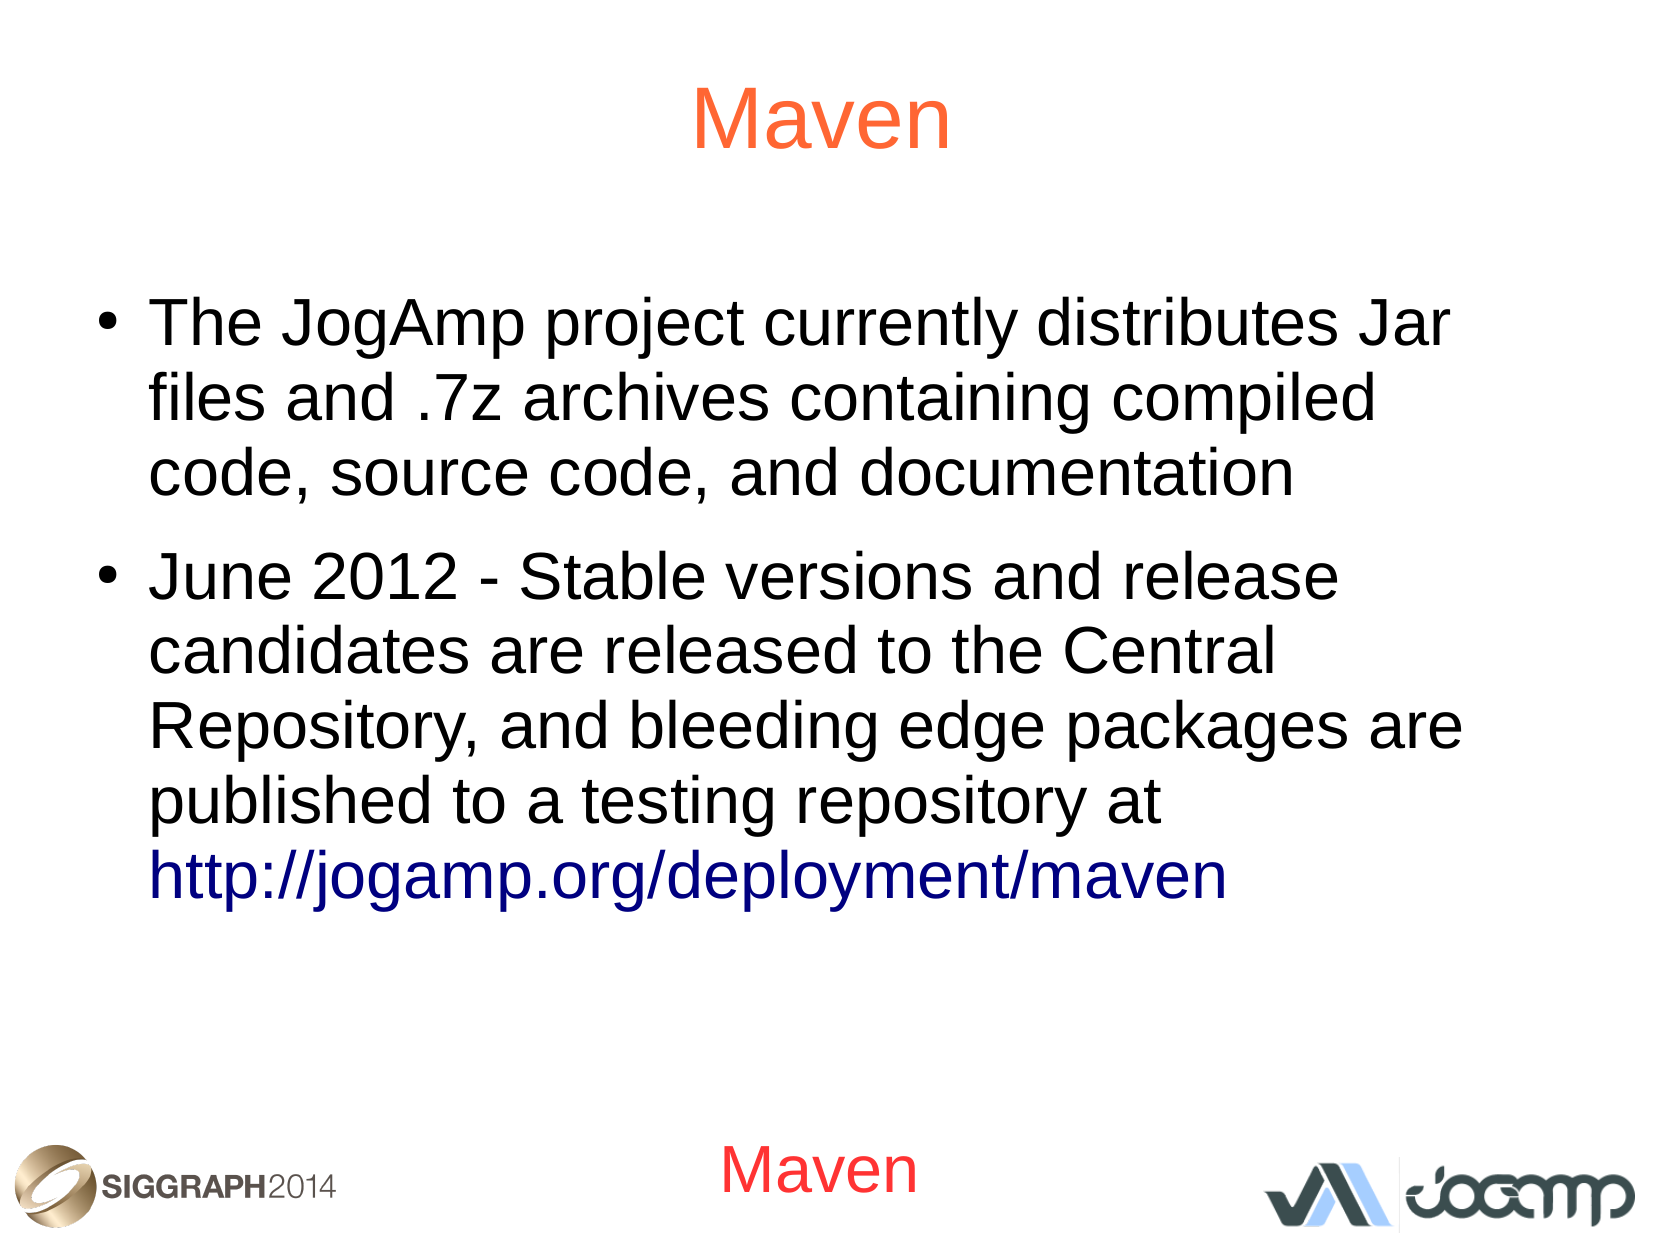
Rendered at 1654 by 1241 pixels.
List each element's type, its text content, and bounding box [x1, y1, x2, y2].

picture [7, 1133, 343, 1239]
picture [1262, 1157, 1635, 1233]
title Maven [68, 49, 1576, 188]
text_box Maven [705, 1125, 936, 1215]
list The JogAmp project currently distributes Jar files and .7z archives containing compiled code, source code, and documentation June 2012 - Stable versions and release candidates are released to the Central Repository, and bleeding edge packages are published to a testing repository at http://jogamp.org/deployment/maven [78, 285, 1543, 1111]
